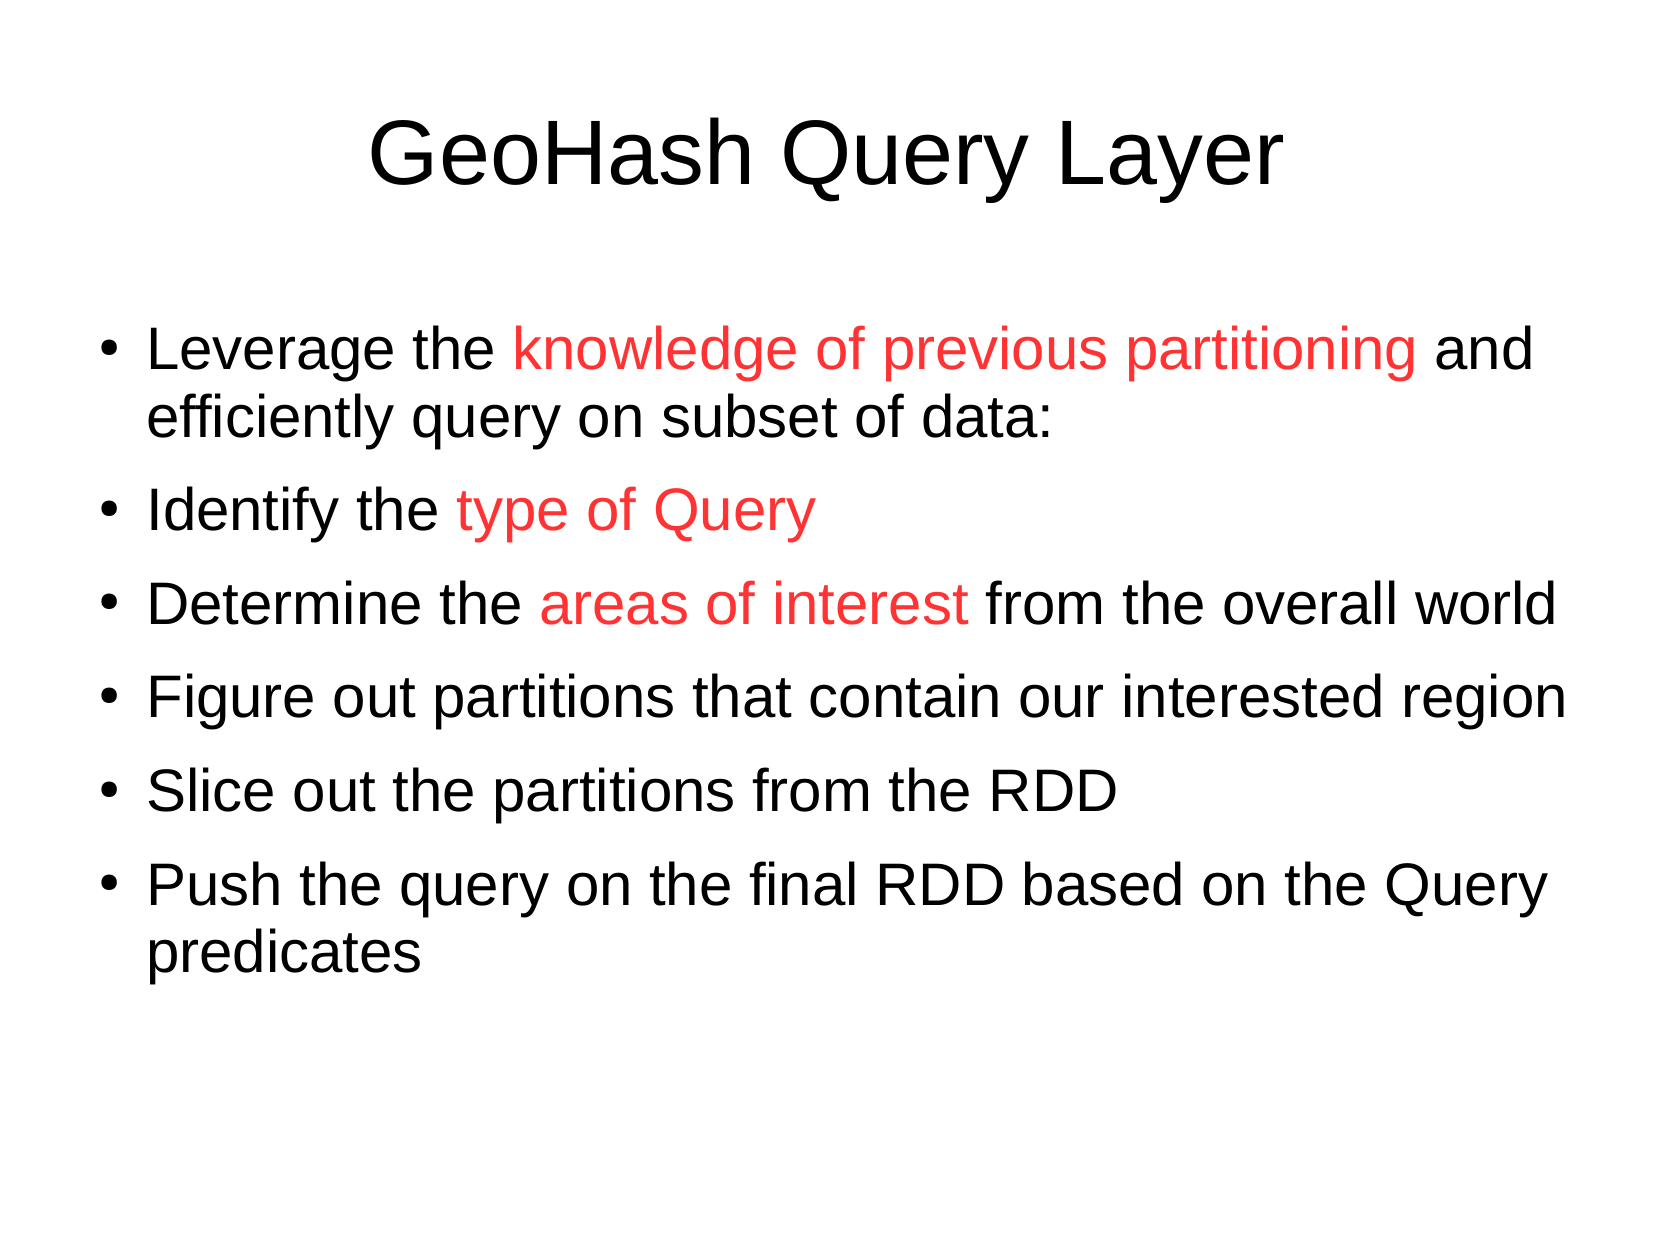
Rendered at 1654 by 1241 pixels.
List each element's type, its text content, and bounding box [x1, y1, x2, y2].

title GeoHash Query Layer [82, 49, 1571, 257]
list Leverage the knowledge of previous partitioning and efficiently query on subset of data: Identify the type of Query Determine the areas of interest from the overall world Figure out partitions that contain our interested region Slice out the partitions from the RDD Push the query on the final RDD based on the Query predicates [82, 315, 1571, 1036]
